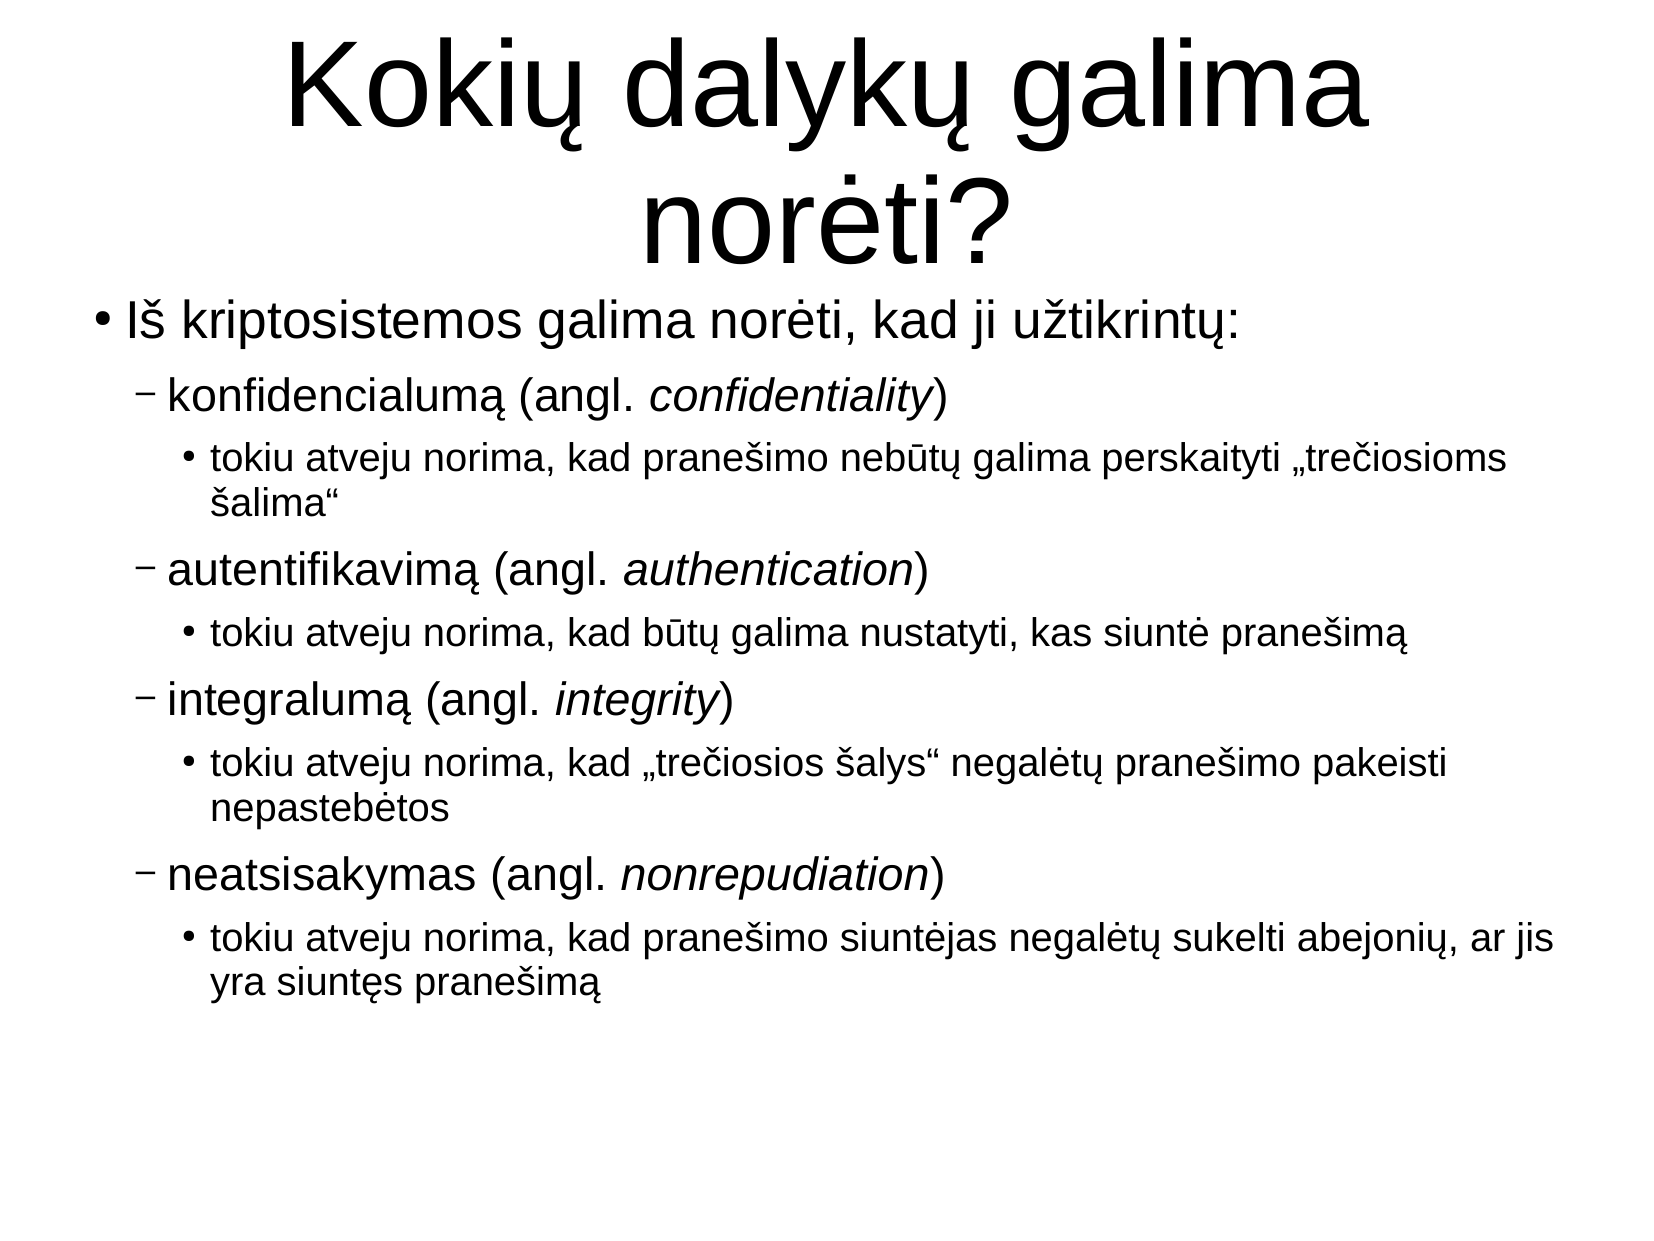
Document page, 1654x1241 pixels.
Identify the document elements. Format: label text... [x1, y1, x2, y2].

title Kokių dalykų galima norėti? [82, 16, 1571, 290]
list Iš kriptosistemos galima norėti, kad ji užtikrintų: konfidencialumą (angl. confidentiality) tokiu atveju norima, kad pranešimo nebūtų galima perskaityti „trečiosioms šalima“ autentifikavimą (angl. authentication) tokiu atveju norima, kad būtų galima nustatyti, kas siuntė pranešimą integralumą (angl. integrity) tokiu atveju norima, kad „trečiosios šalys“ negalėtų pranešimo pakeisti nepastebėtos neatsisakymas (angl. nonrepudiation) tokiu atveju norima, kad pranešimo siuntėjas negalėtų sukelti abejonių, ar jis yra siuntęs pranešimą [82, 290, 1571, 1010]
